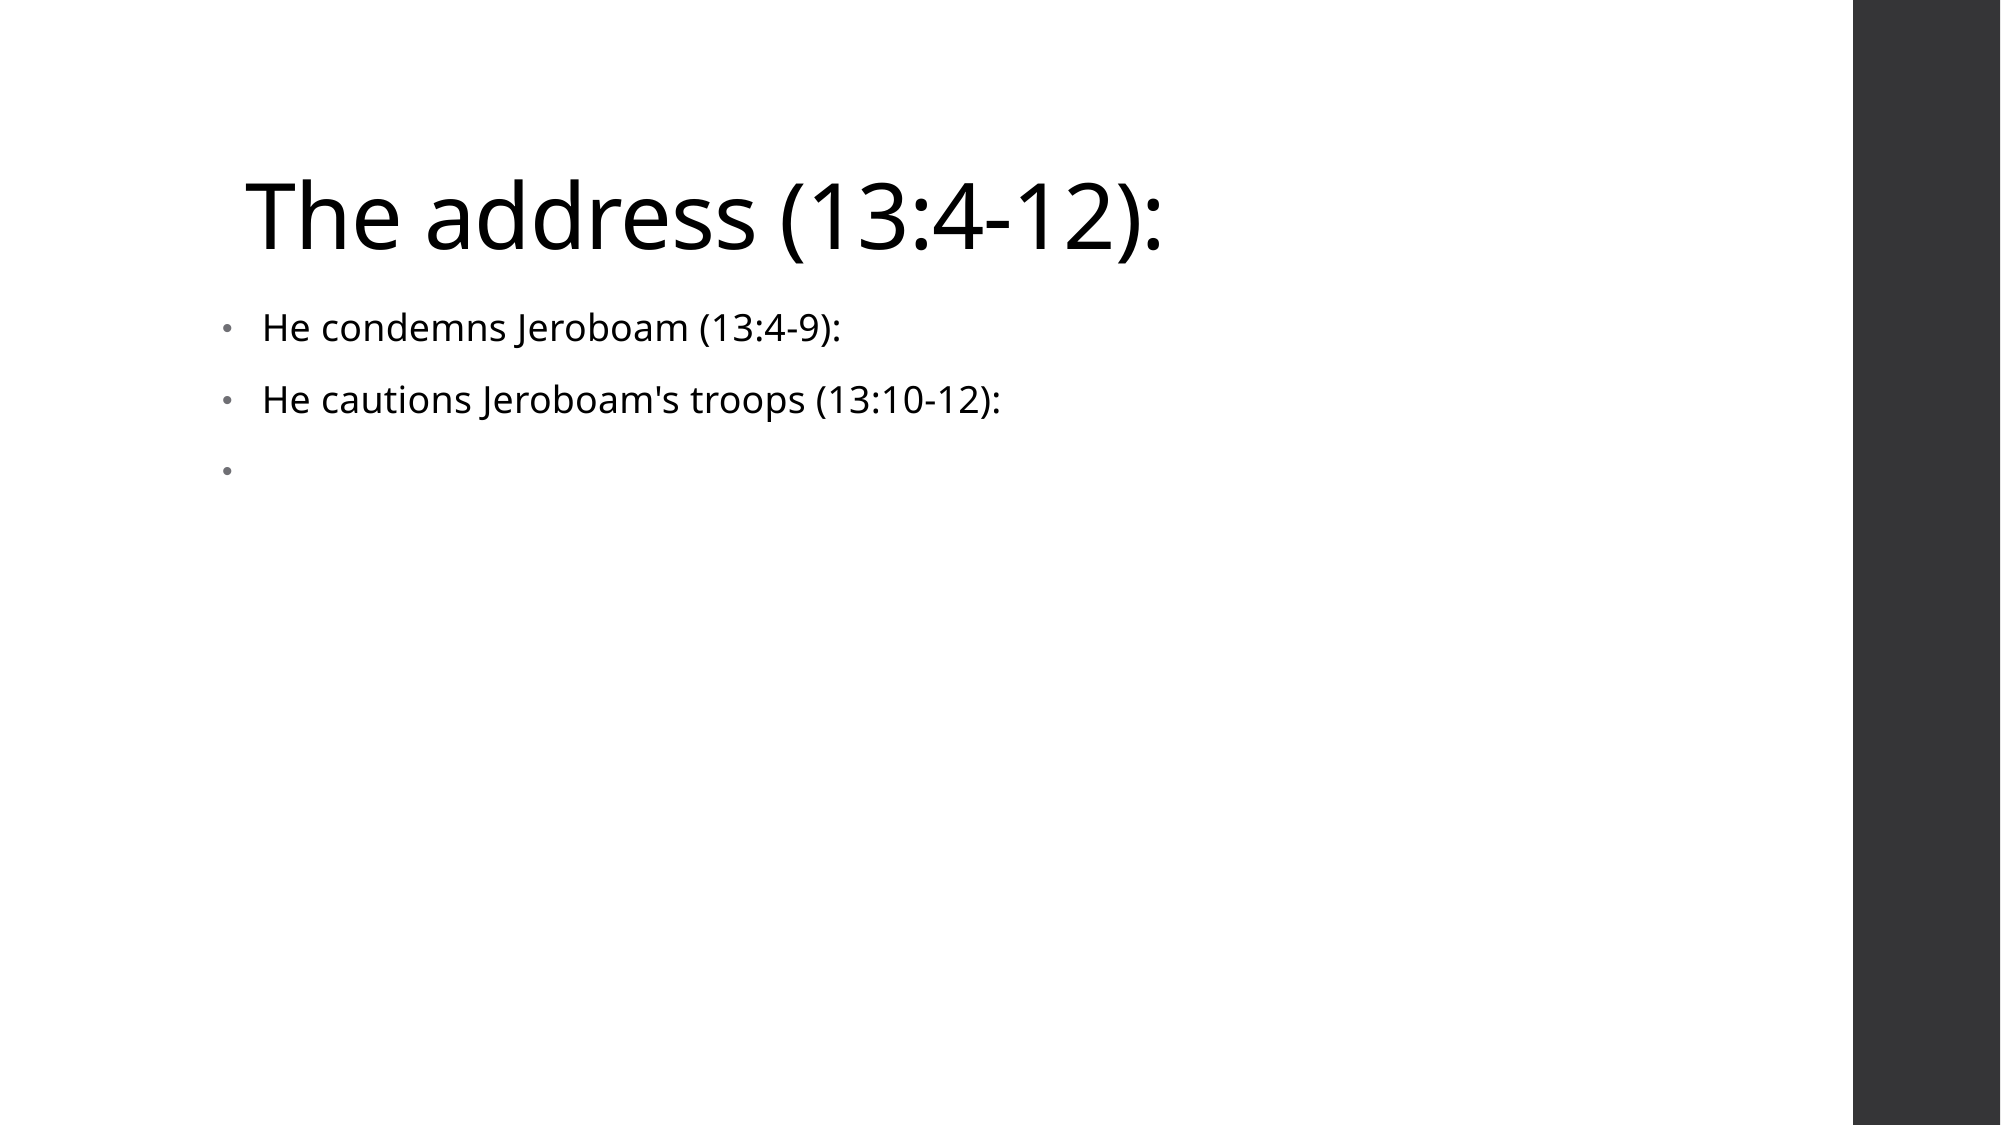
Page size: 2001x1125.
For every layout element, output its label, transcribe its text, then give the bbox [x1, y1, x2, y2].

list He condemns Jeroboam (13:4-9): He cautions Jeroboam's troops (13:10-12): [206, 299, 1617, 1014]
title The address (13:4-12): [206, 60, 1797, 278]
